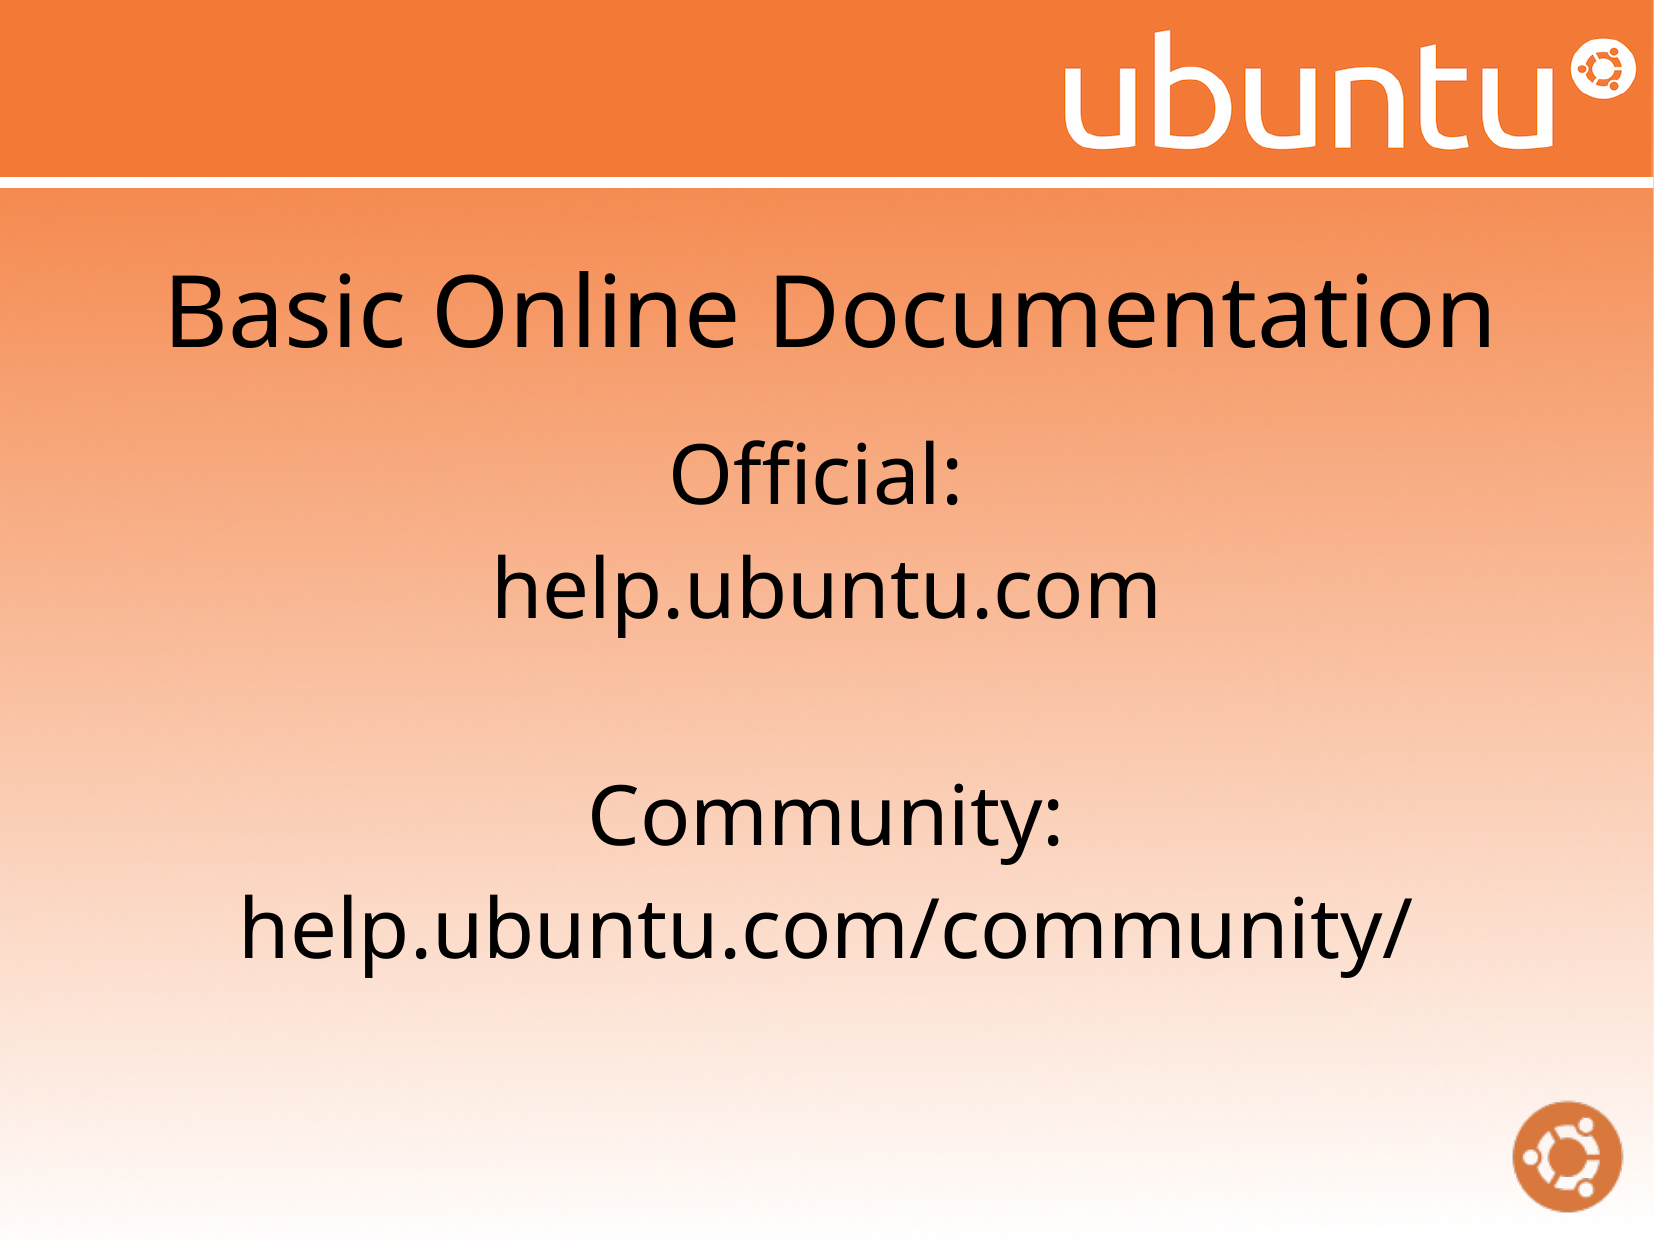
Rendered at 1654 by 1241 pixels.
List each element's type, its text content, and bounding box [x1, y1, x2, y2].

subtitle Official: help.ubuntu.com Community: help.ubuntu.com/community/ [82, 290, 1571, 1109]
picture [0, 0, 1654, 1241]
title Basic Online Documentation [86, 205, 1576, 413]
